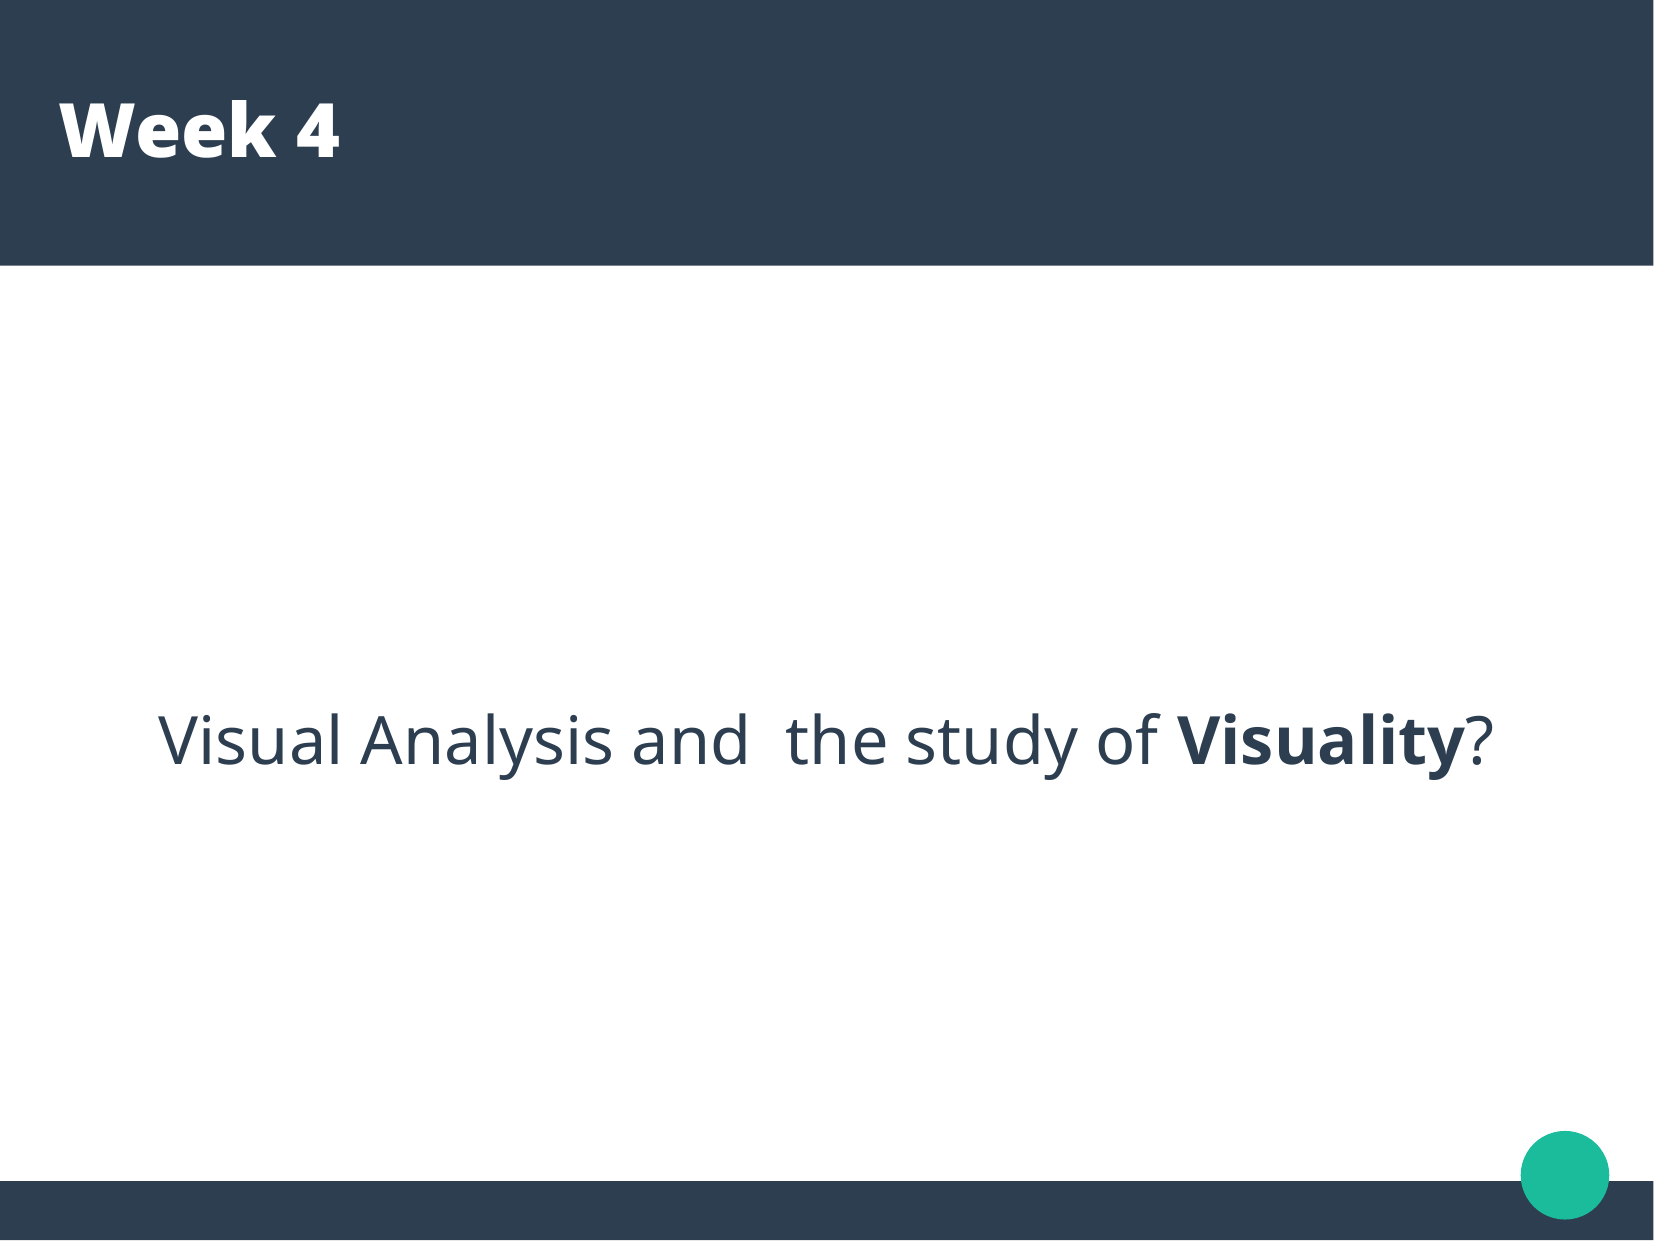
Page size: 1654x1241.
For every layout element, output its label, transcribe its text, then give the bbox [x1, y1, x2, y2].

title Week 4 [59, 49, 1595, 207]
subtitle Visual Analysis and the study of Visuality? [59, 324, 1595, 1152]
